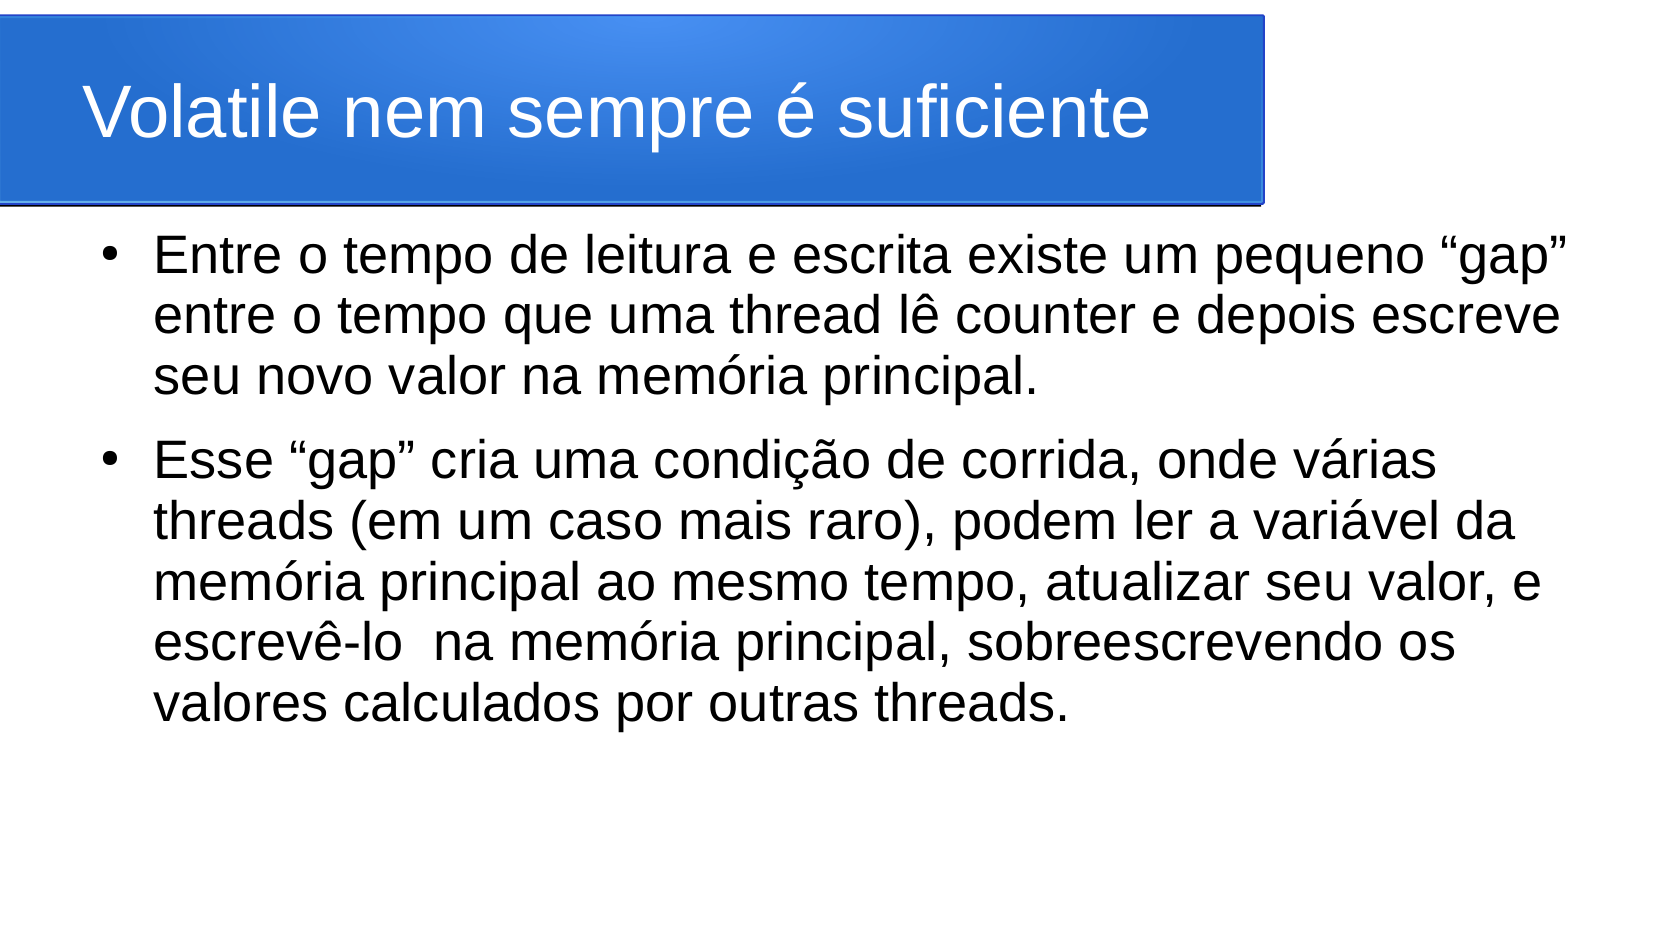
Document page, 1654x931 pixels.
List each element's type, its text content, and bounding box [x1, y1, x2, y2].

title Volatile nem sempre é suficiente [82, 35, 1235, 189]
list Entre o tempo de leitura e escrita existe um pequeno “gap” entre o tempo que uma thread lê counter e depois escreve seu novo valor na memória principal. Esse “gap” cria uma condição de corrida, onde várias threads (em um caso mais raro), podem ler a variável da memória principal ao mesmo tempo, atualizar seu valor, e escrevê-lo na memória principal, sobreescrevendo os valores calculados por outras threads. [82, 224, 1571, 764]
